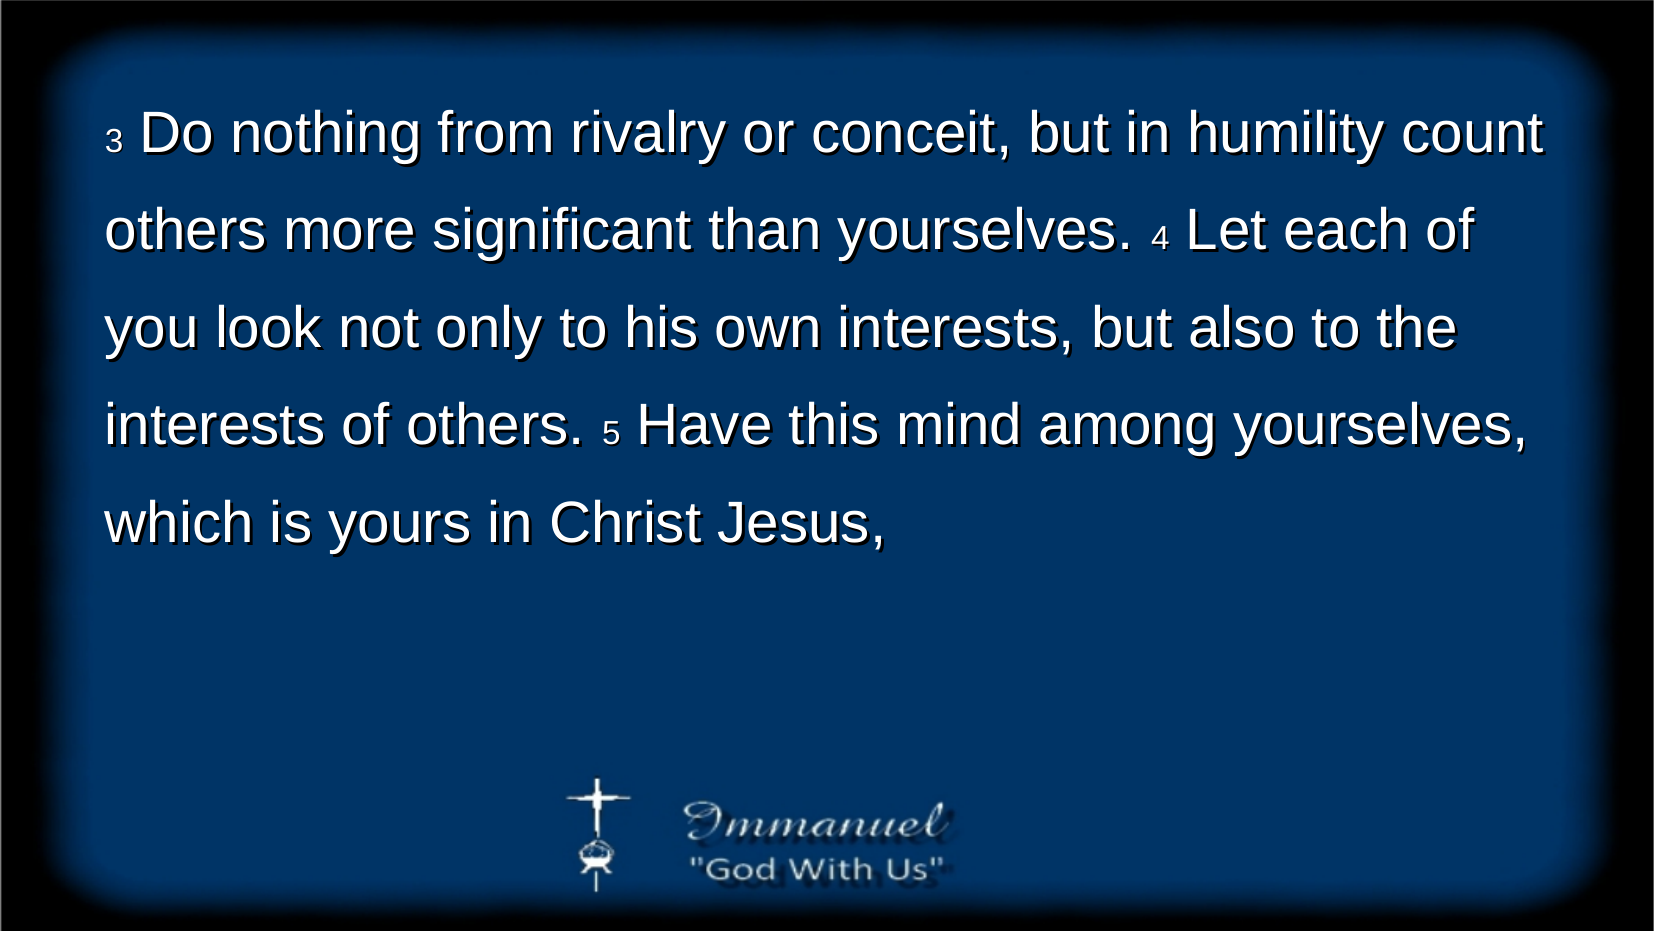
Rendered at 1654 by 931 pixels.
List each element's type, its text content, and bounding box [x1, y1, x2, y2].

picture [0, 0, 1654, 931]
text_box 3 Do nothing from rivalry or conceit, but in humility count others more significant than yourselves. 4 Let each of you look not only to his own interests, but also to the interests of others. 5 Have this mind among yourselves, which is yours in Christ Jesus, [90, 60, 1576, 529]
